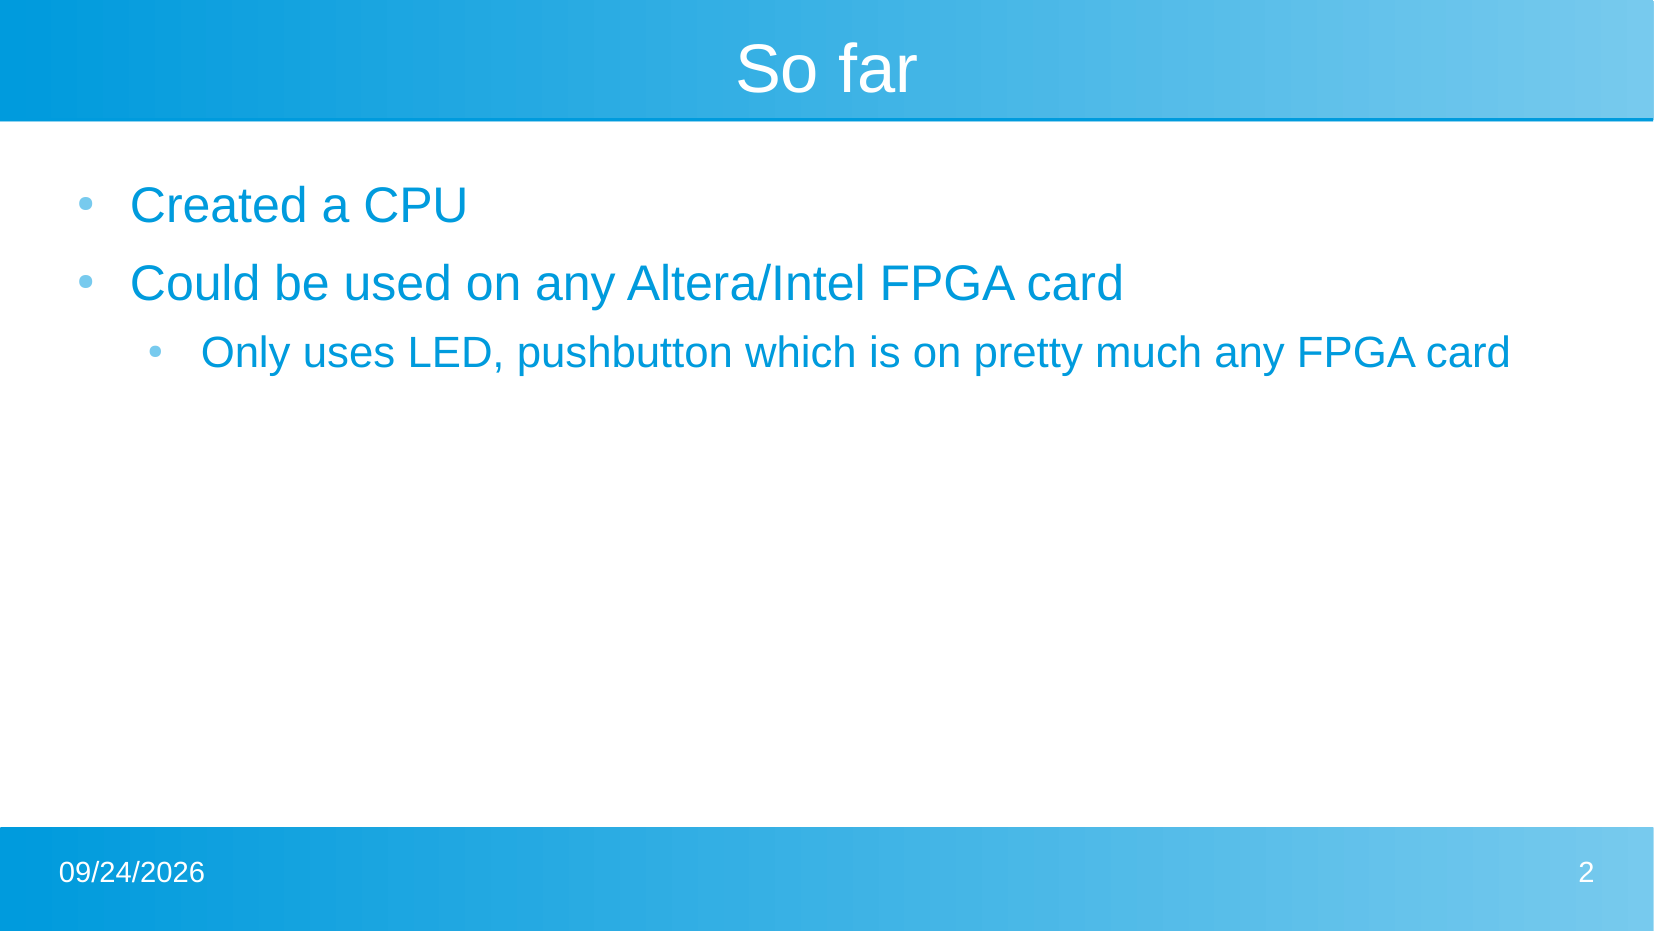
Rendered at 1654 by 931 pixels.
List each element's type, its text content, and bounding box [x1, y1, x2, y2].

title So far [59, 29, 1595, 108]
list Created a CPU Could be used on any Altera/Intel FPGA card Only uses LED, pushbutton which is on pretty much any FPGA card [59, 177, 1595, 768]
